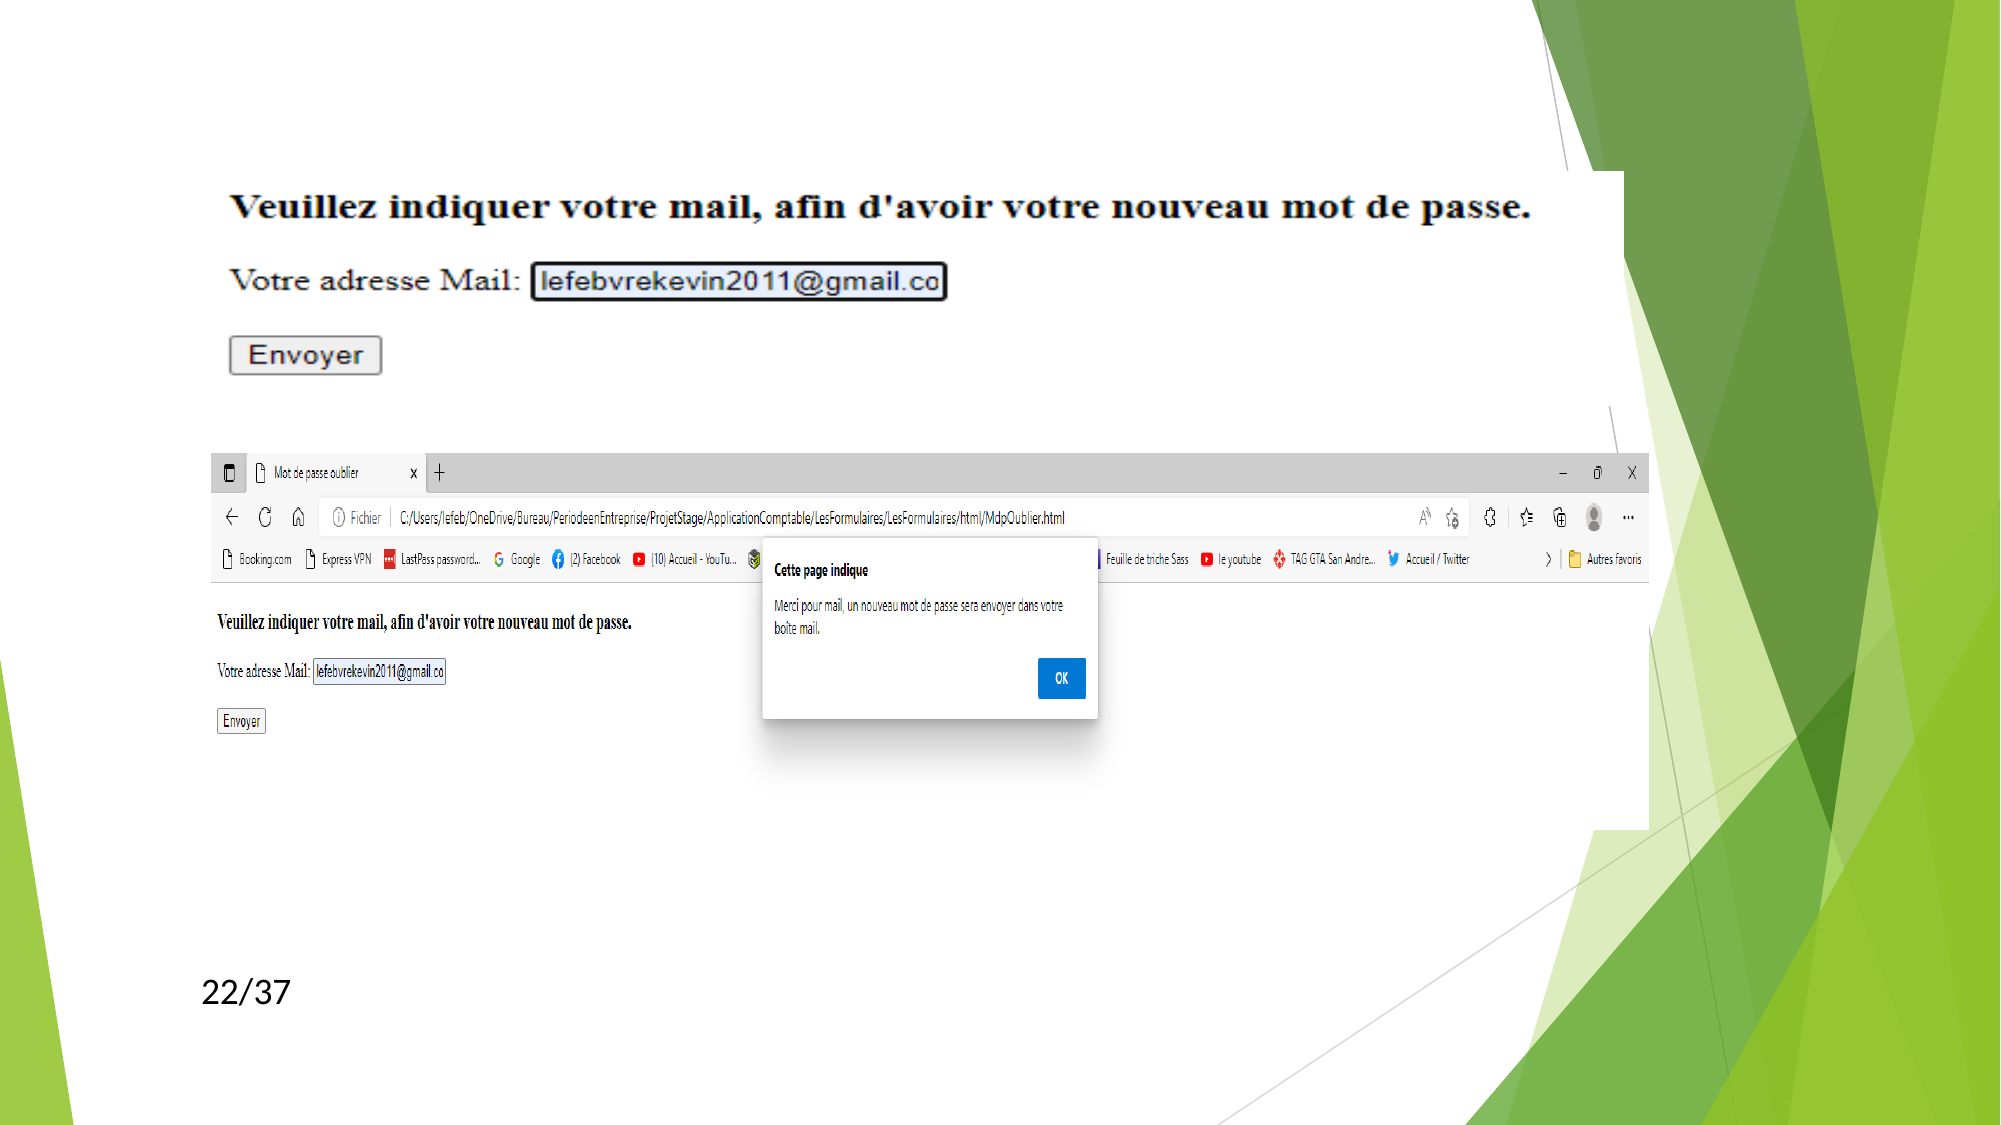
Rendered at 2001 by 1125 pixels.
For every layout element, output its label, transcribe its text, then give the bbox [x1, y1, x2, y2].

picture [211, 171, 1624, 406]
picture [211, 453, 1649, 830]
text_box 22/37 [186, 959, 329, 1022]
